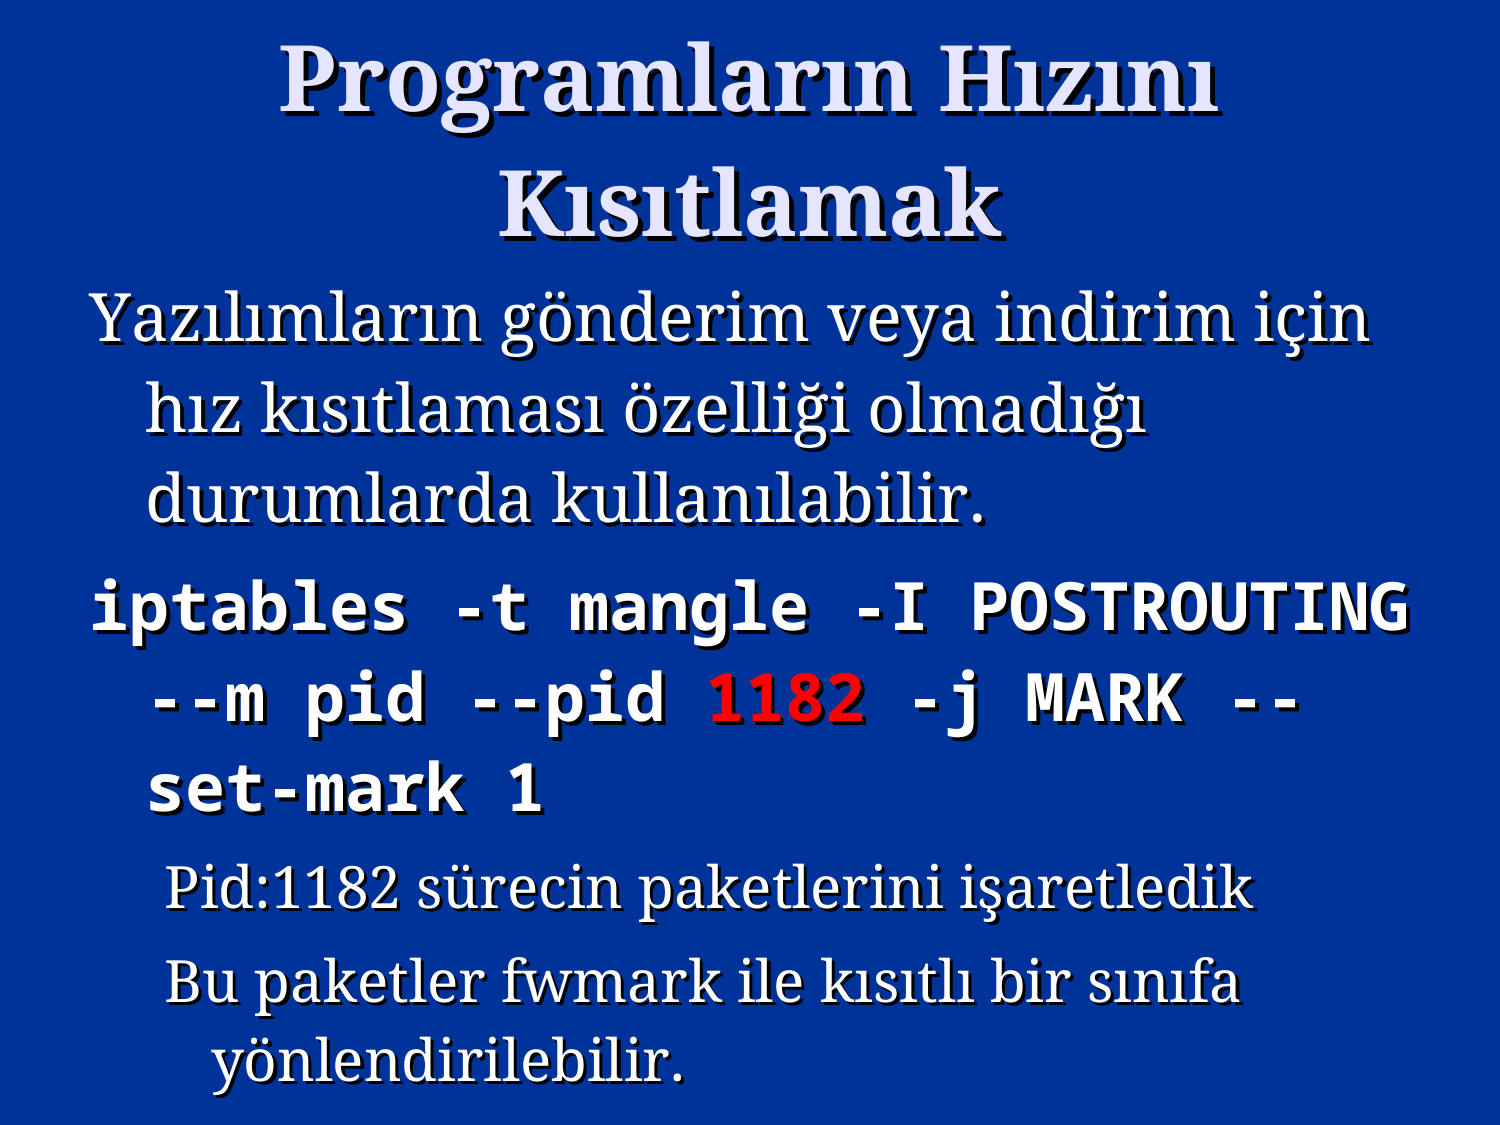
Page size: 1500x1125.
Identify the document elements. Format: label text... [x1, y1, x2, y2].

title Programların Hızını Kısıtlamak [75, 21, 1426, 257]
list Yazılımların gönderim veya indirim için hız kısıtlaması özelliği olmadığı durumlarda kullanılabilir. iptables -t mangle -I POSTROUTING --m pid --pid 1182 -j MARK --set-mark 1 Pid:1182 sürecin paketlerini işaretledik Bu paketler fwmark ile kısıtlı bir sınıfa yönlendirilebilir. [75, 262, 1426, 1065]
